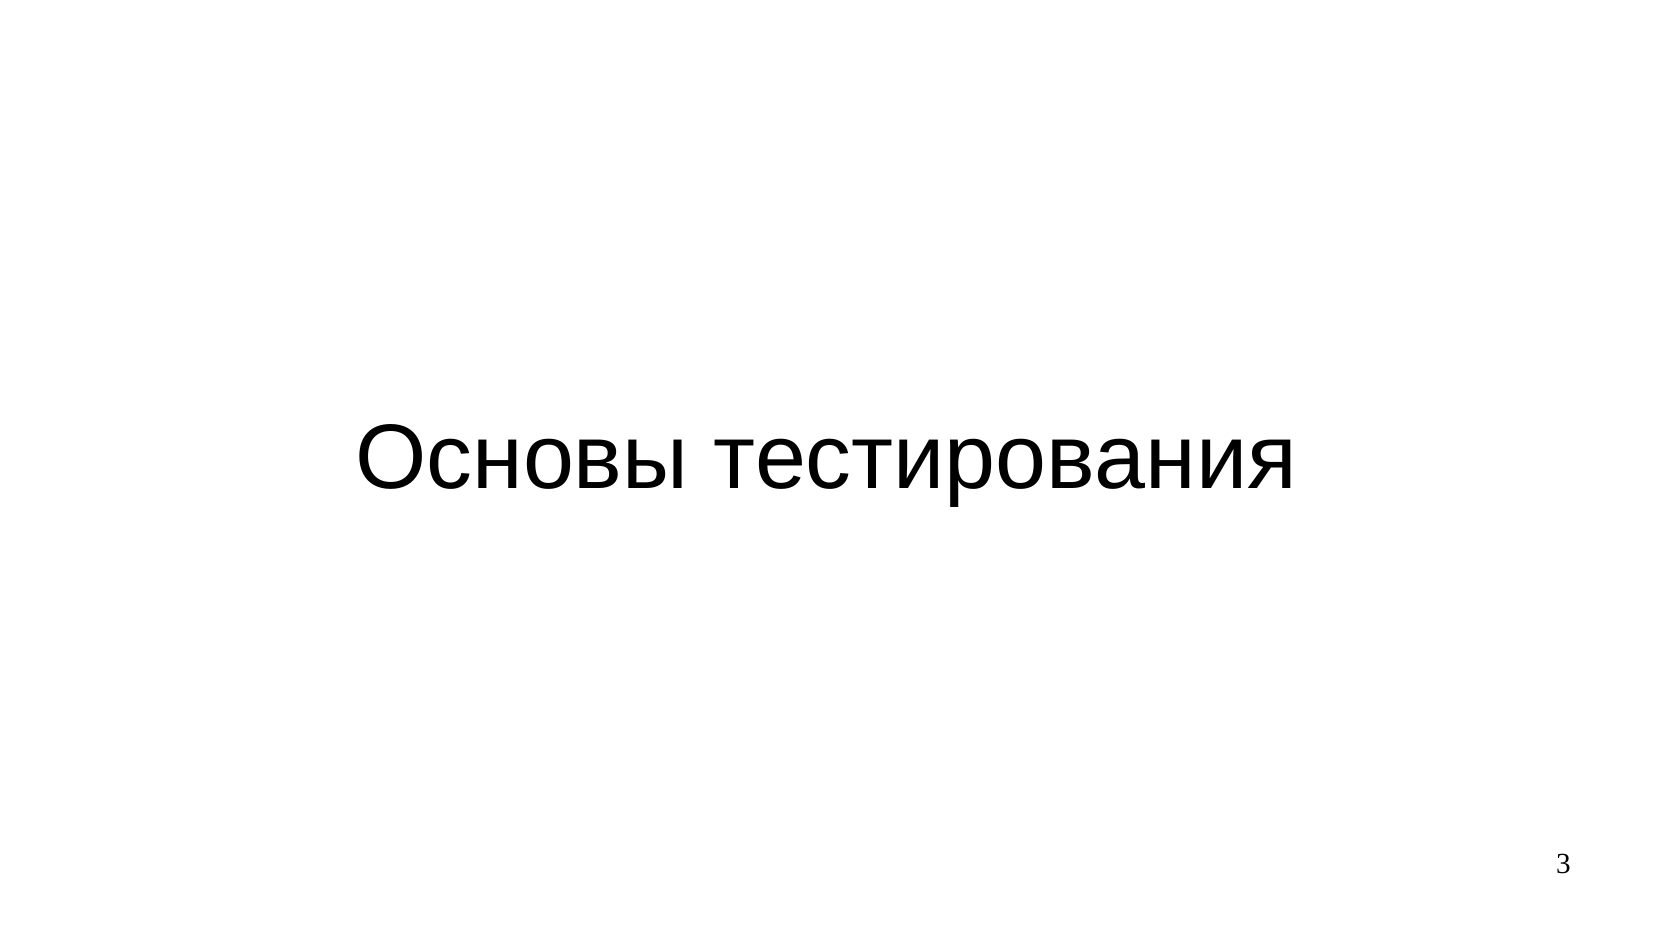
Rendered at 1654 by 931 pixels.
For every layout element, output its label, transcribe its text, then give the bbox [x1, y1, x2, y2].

title Основы тестирования [82, 379, 1571, 535]
